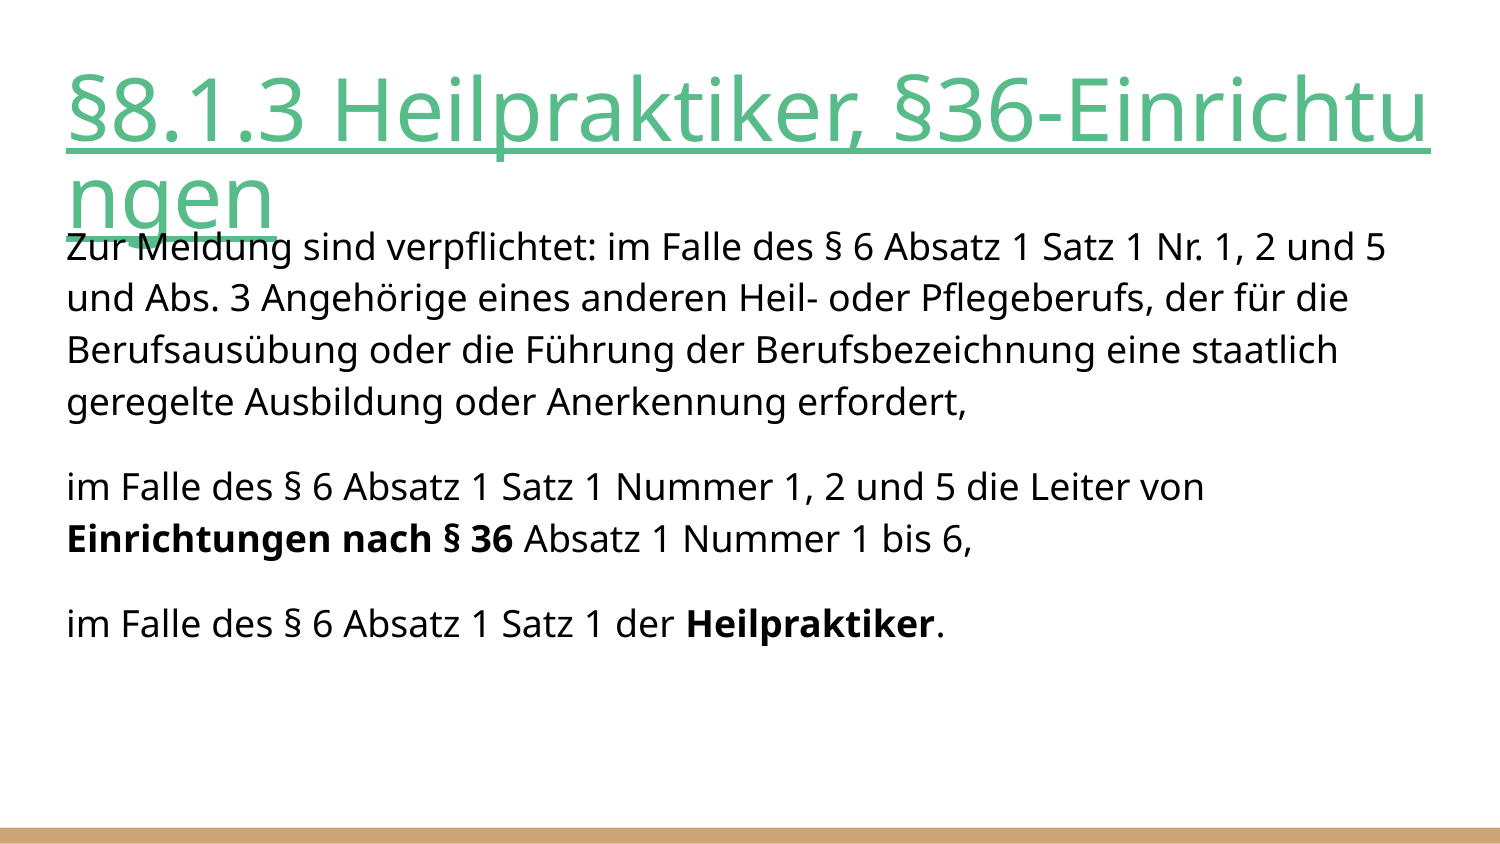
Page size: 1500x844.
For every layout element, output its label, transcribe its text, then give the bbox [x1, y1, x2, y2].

title §8.1.3 Heilpraktiker, §36-Einrichtungen [51, 51, 1449, 189]
list Zur Meldung sind verpflichtet: im Falle des § 6 Absatz 1 Satz 1 Nr. 1, 2 und 5 und Abs. 3 Angehörige eines anderen Heil- oder Pflegeberufs, der für die Berufsausübung oder die Führung der Berufsbezeichnung eine staatlich geregelte Ausbildung oder Anerkennung erfordert, im Falle des § 6 Absatz 1 Satz 1 Nummer 1, 2 und 5 die Leiter von Einrichtungen nach § 36 Absatz 1 Nummer 1 bis 6, im Falle des § 6 Absatz 1 Satz 1 der Heilpraktiker. [51, 200, 1449, 752]
